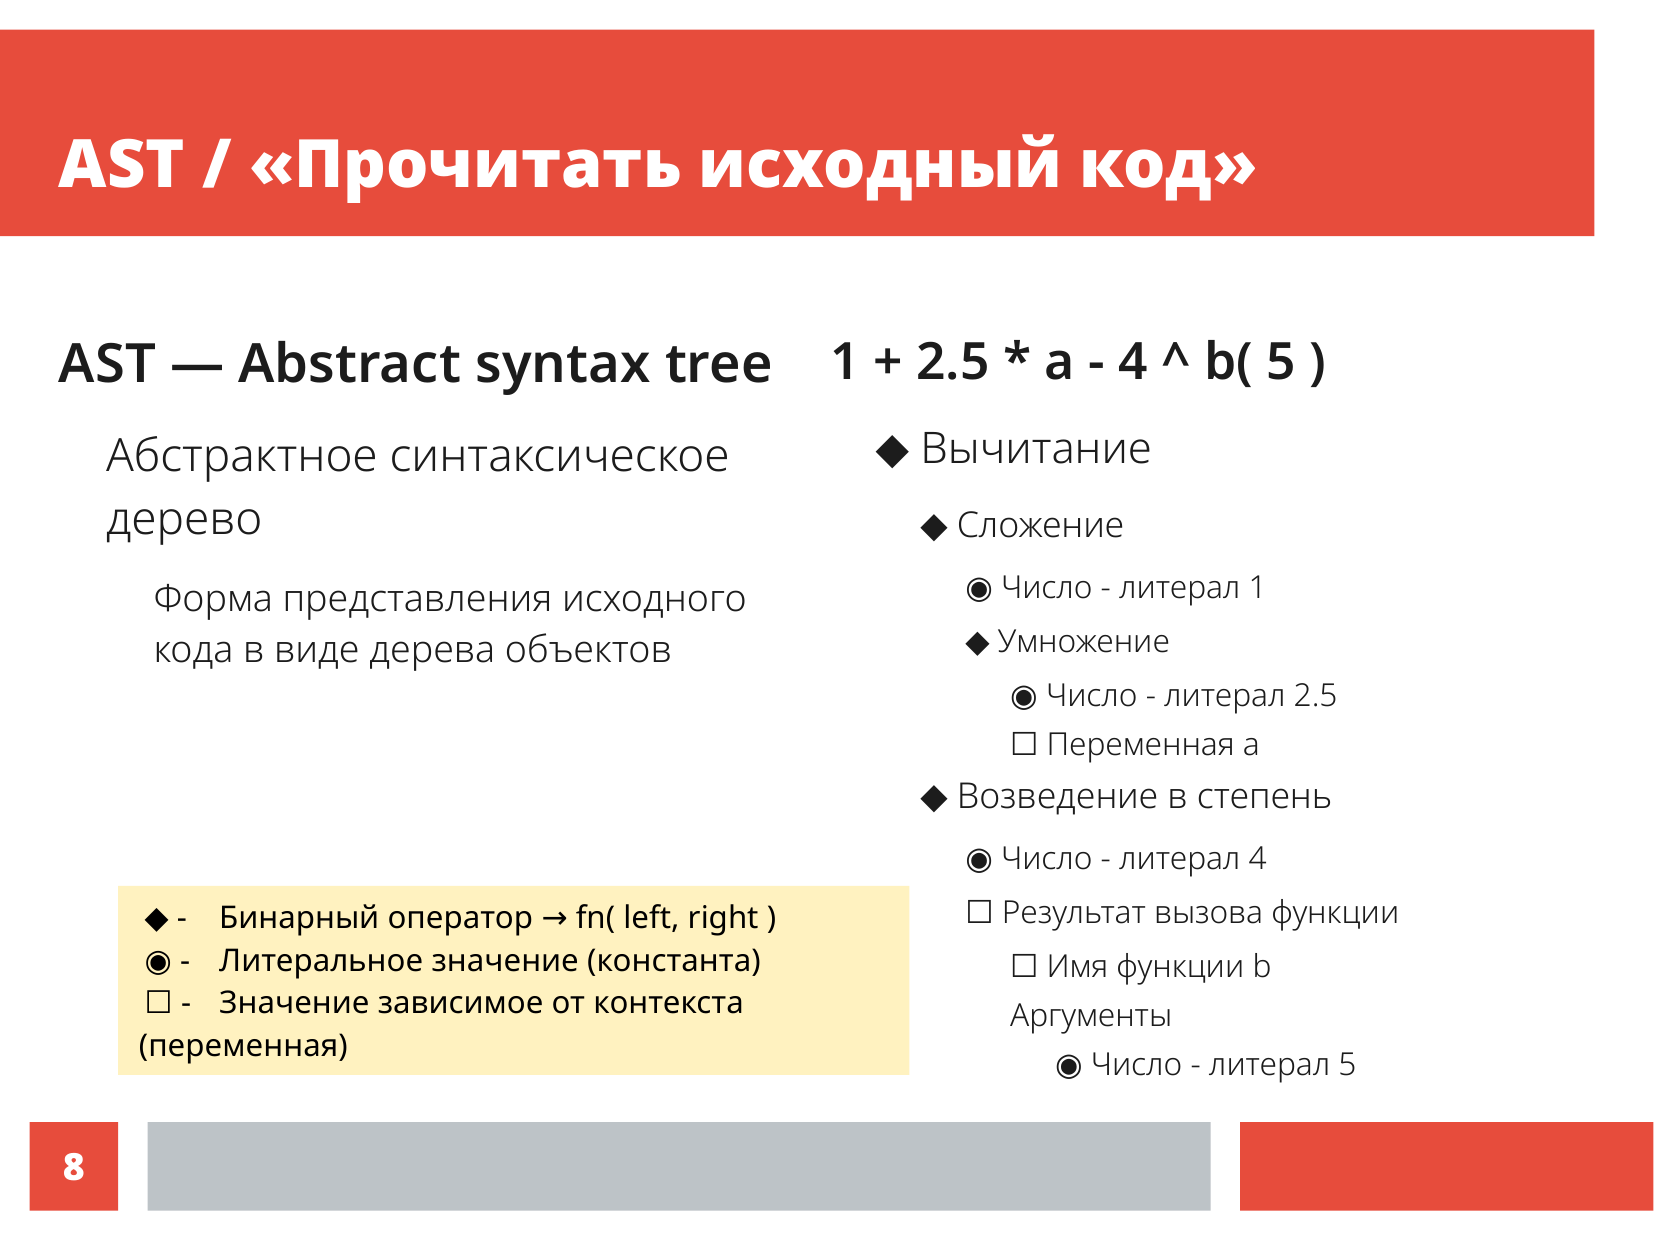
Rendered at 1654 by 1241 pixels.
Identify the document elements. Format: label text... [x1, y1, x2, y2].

list 1 + 2.5 * a - 4 ^ b( 5 ) ◆ Вычитание ◆ Сложение ◉ Число - литерал 1 ◆ Умножение ◉ Число - литерал 2.5 ☐ Переменная a ◆ Возведение в степень ◉ Число - литерал 4 ☐ Результат вызова функции ☐ Имя функции b Аргументы ◉ Число - литерал 5 [830, 324, 1566, 1093]
title AST / «Прочитать исходный код» [59, 59, 1595, 207]
list AST — Abstract syntax tree Абстрактное синтаксическое дерево Форма представления исходного кода в виде дерева объектов [59, 324, 794, 697]
text_box ◆ - Бинарный оператор → fn( left, right ) ◉ - Литеральное значение (константа) ☐ - Значение зависимое от контекста (переменная) [118, 885, 910, 1075]
